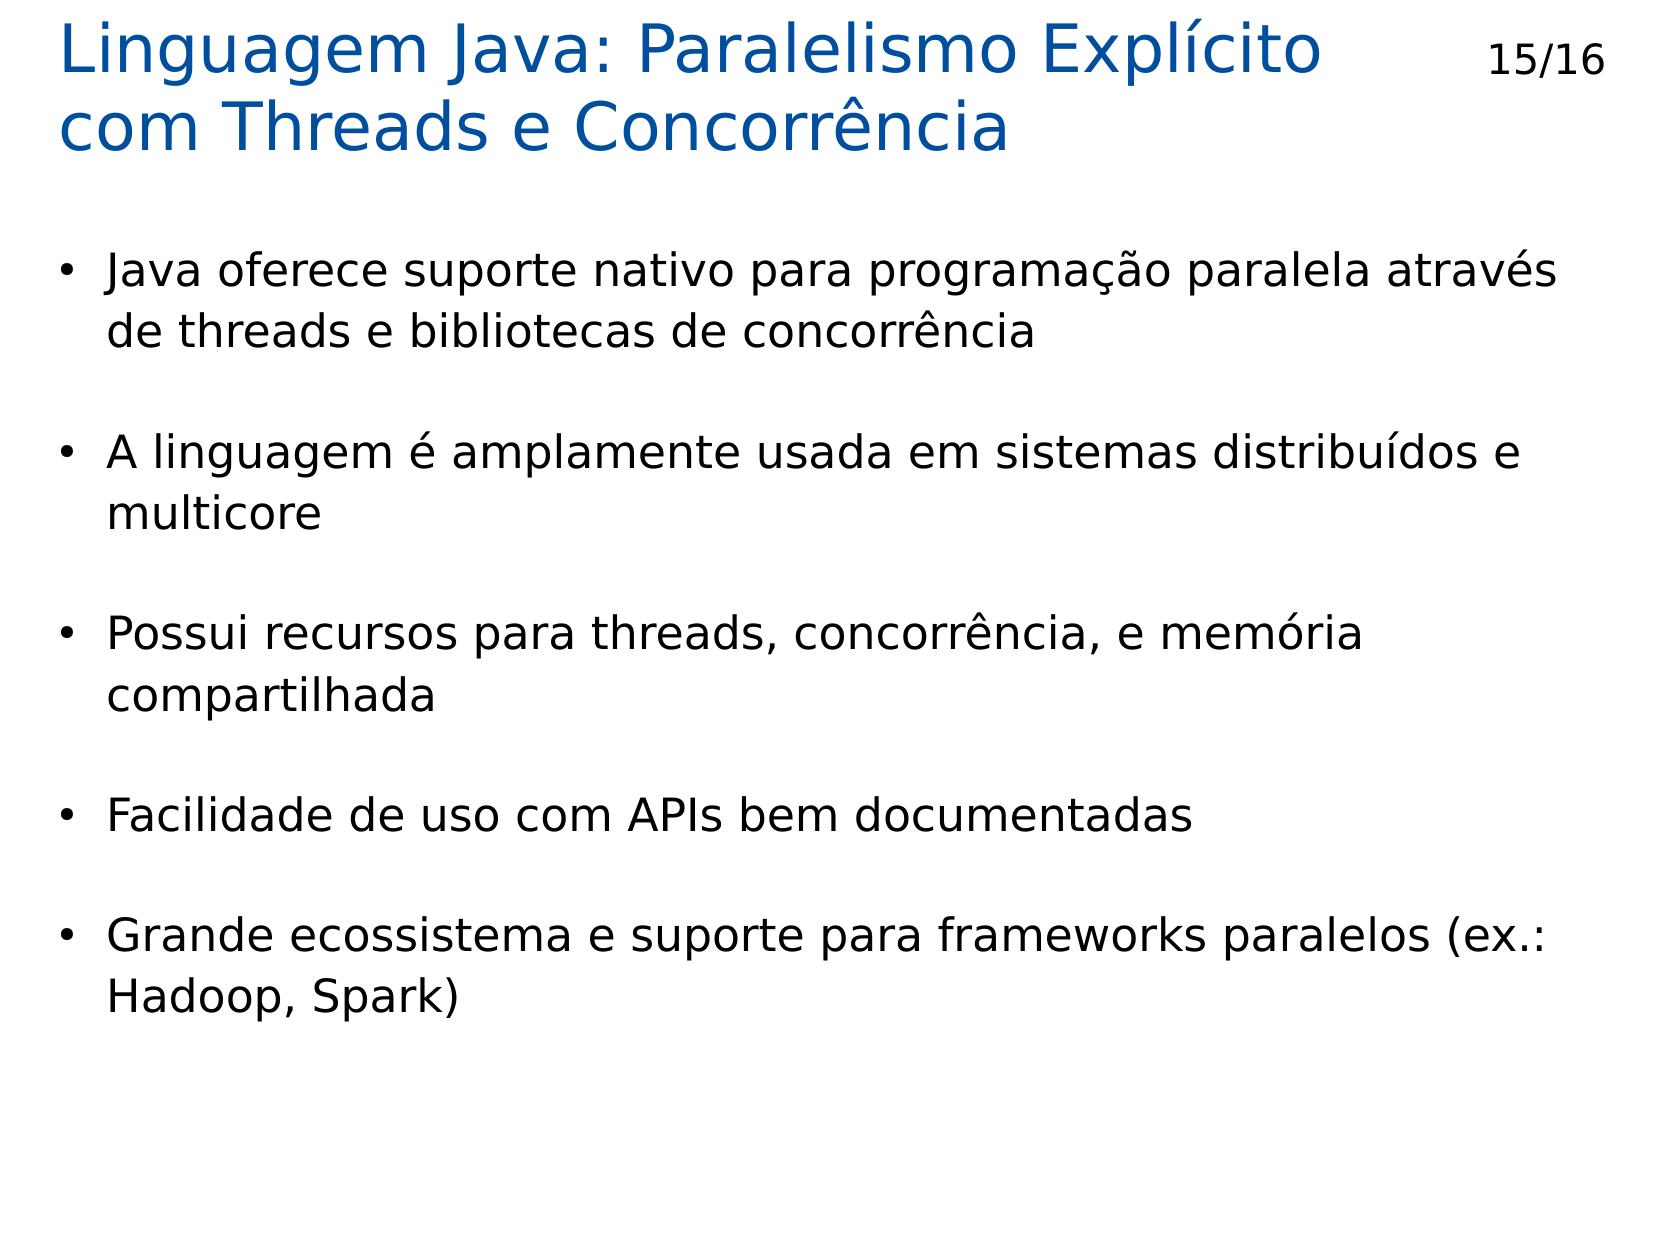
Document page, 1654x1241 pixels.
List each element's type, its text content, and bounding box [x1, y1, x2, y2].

title Linguagem Java: Paralelismo Explícito com Threads e Concorrência [59, 10, 1506, 167]
list Java oferece suporte nativo para programação paralela através de threads e bibliotecas de concorrência A linguagem é amplamente usada em sistemas distribuídos e multicore Possui recursos para threads, concorrência, e memória compartilhada Facilidade de uso com APIs bem documentadas Grande ecossistema e suporte para frameworks paralelos (ex.: Hadoop, Spark) [59, 236, 1595, 1211]
